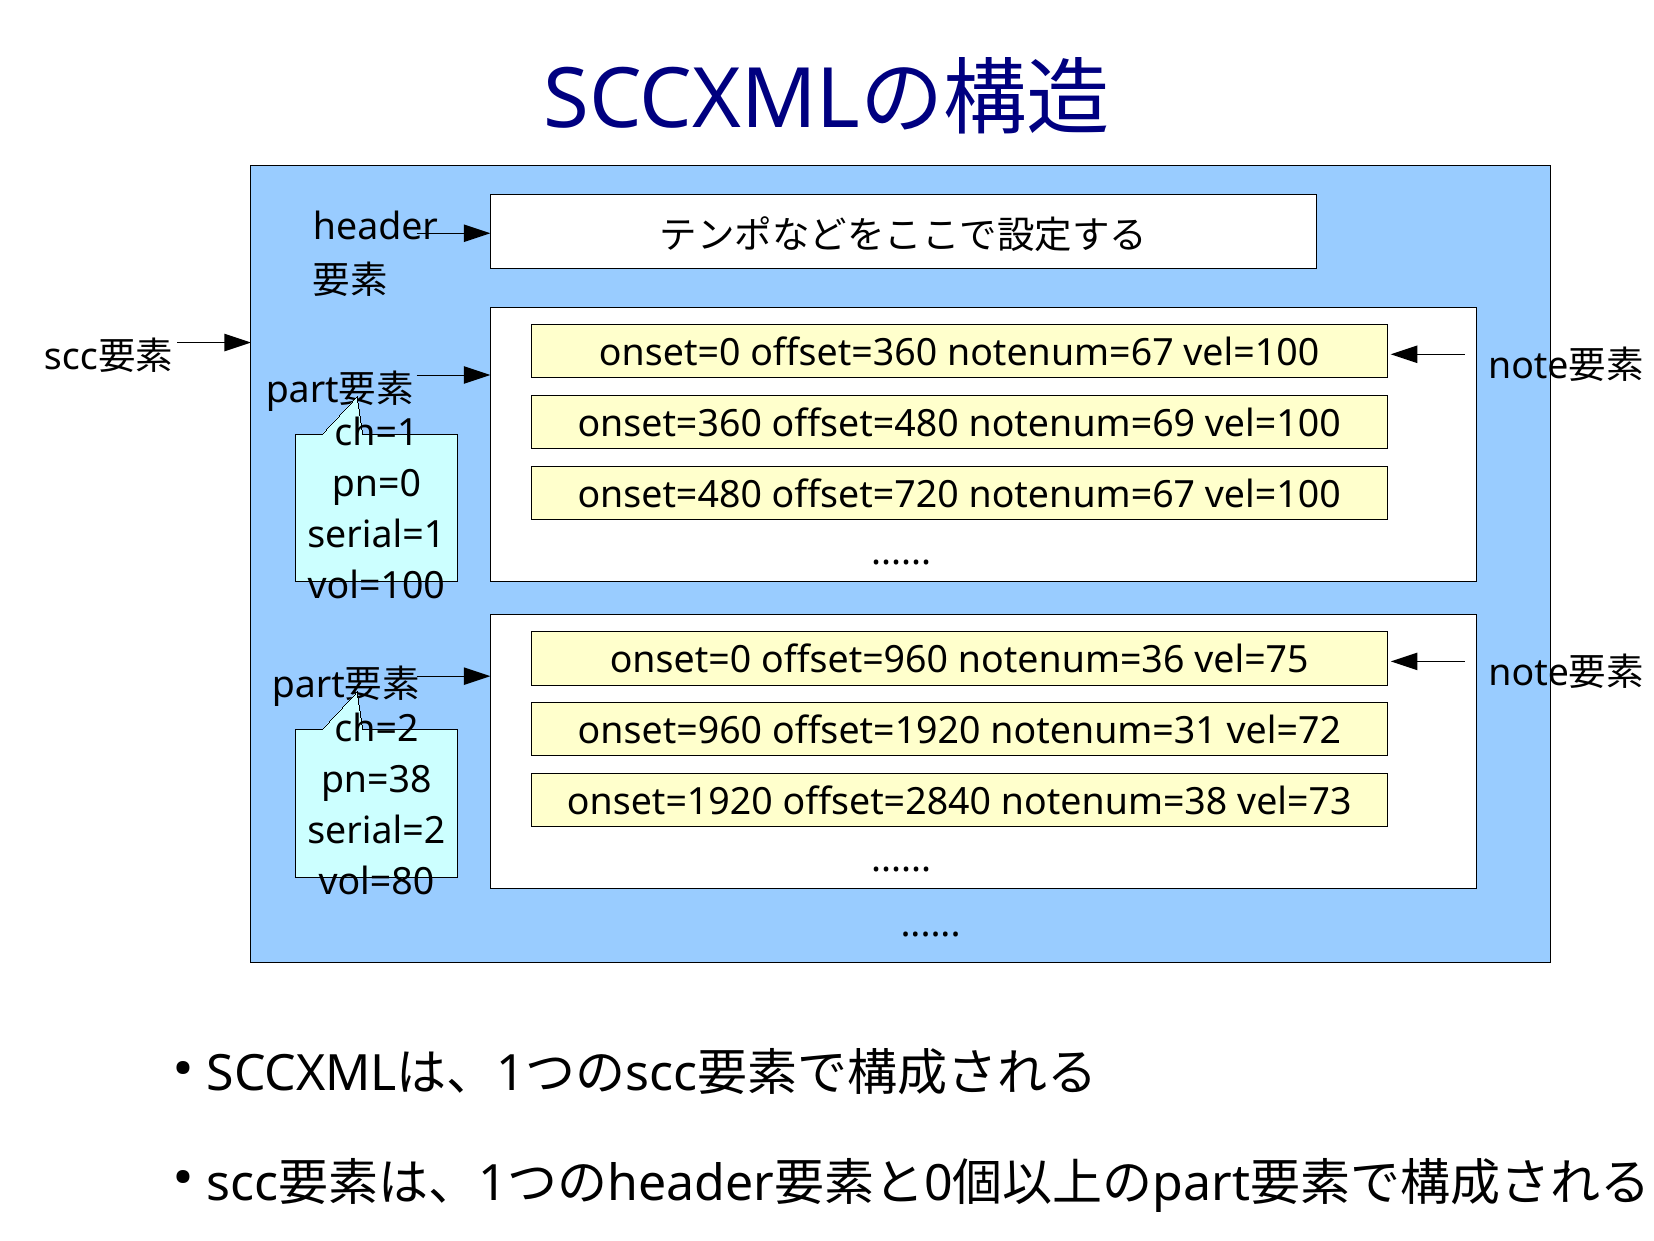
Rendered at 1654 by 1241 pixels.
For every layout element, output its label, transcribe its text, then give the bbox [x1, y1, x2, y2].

text_box [250, 165, 1551, 963]
text_box onset=480 offset=720 notenum=67 vel=100 [531, 466, 1388, 520]
text_box note要素 [1473, 634, 1654, 690]
text_box onset=960 offset=1920 notenum=31 vel=72 [531, 702, 1388, 756]
text_box ...... [856, 823, 947, 879]
text_box scc要素 [29, 318, 193, 374]
text_box onset=0 offset=960 notenum=36 vel=75 [531, 631, 1388, 686]
text_box ch=2 pn=38 serial=2 vol=80 [295, 691, 458, 878]
text_box ...... [885, 888, 976, 944]
text_box onset=0 offset=360 notenum=67 vel=100 [531, 324, 1388, 378]
text_box onset=1920 offset=2840 notenum=38 vel=73 [531, 773, 1388, 827]
text_box テンポなどをここで設定する [490, 194, 1317, 269]
text_box onset=360 offset=480 notenum=69 vel=100 [531, 395, 1388, 449]
text_box part要素 [257, 646, 433, 702]
text_box ...... [856, 516, 946, 572]
text_box SCCXMLは、1つのscc要素で構成される scc要素は、1つのheader要素と0個以上のpart要素で構成される part要素は、0個以上のnote要素で構成される （他にもあるが） [159, 989, 1605, 1219]
text_box header 要素 [298, 191, 452, 288]
title SCCXMLの構造 [82, 46, 1571, 136]
text_box note要素 [1473, 327, 1654, 383]
text_box ch=1 pn=0 serial=1 vol=100 [295, 396, 458, 582]
text_box part要素 [251, 351, 427, 407]
